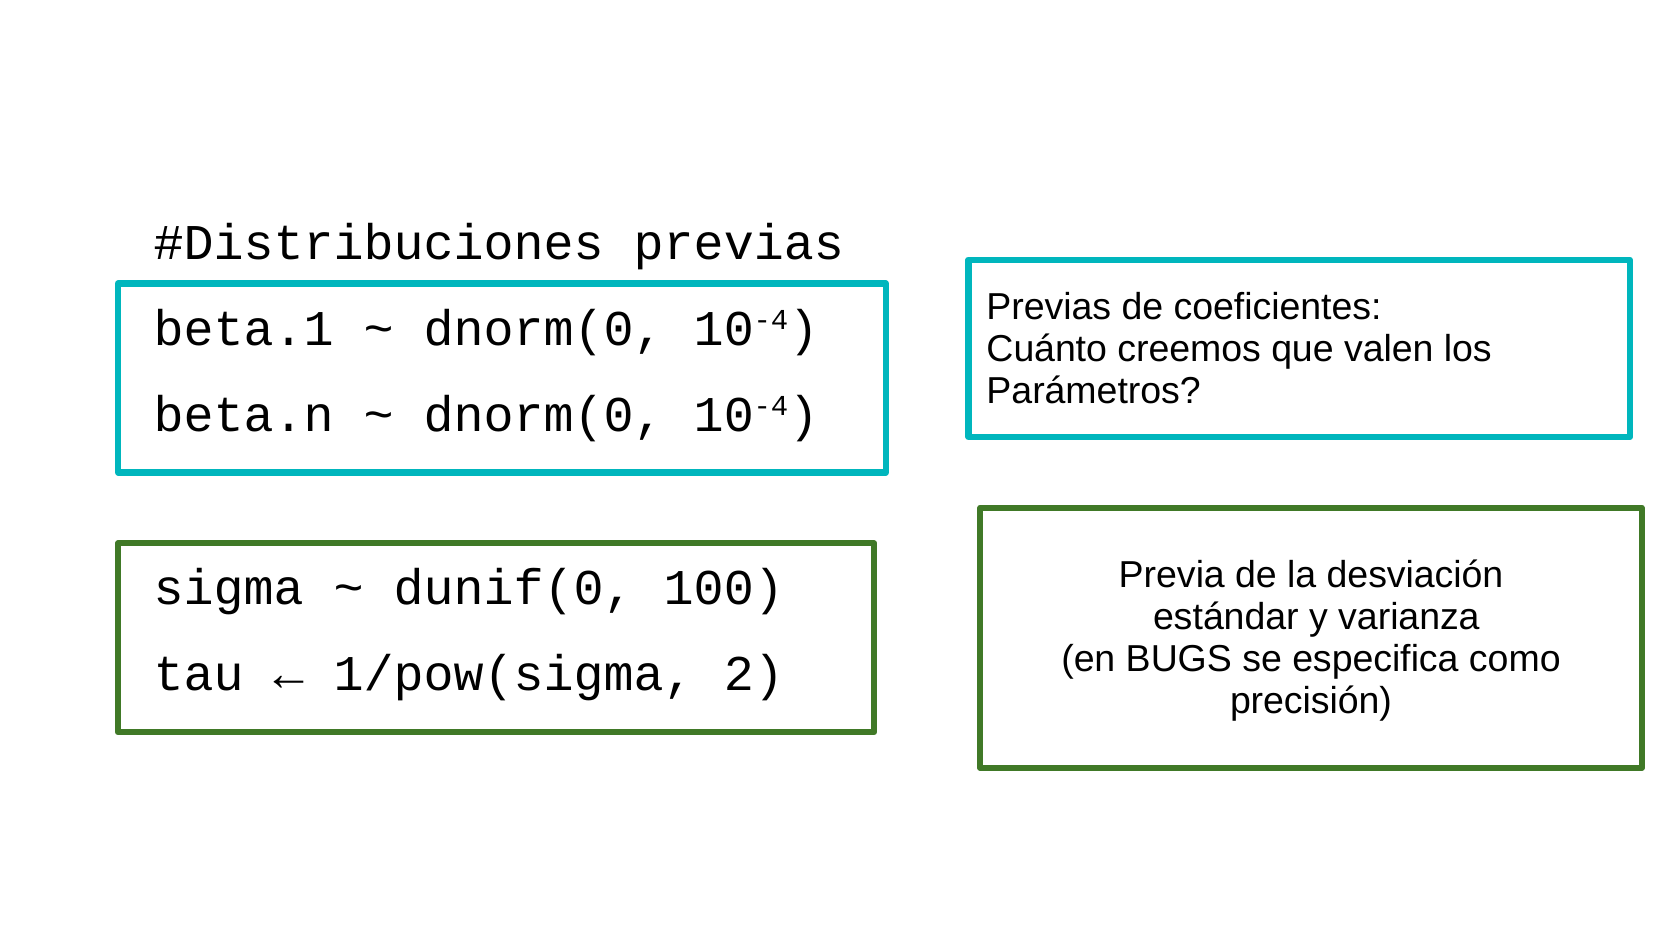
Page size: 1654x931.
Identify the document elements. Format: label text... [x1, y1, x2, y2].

text_box Previa de la desviación estándar y varianza (en BUGS se especifica como precisión) [980, 507, 1642, 768]
text_box Previas de coeficientes: Cuánto creemos que valen los Parámetros? [968, 259, 1630, 438]
list #Distribuciones previas beta.1 ~ dnorm(0, 10-4) beta.n ~ dnorm(0, 10-4) sigma ~ dunif(0, 100) tau ← 1/pow(sigma, 2) [82, 217, 1571, 758]
